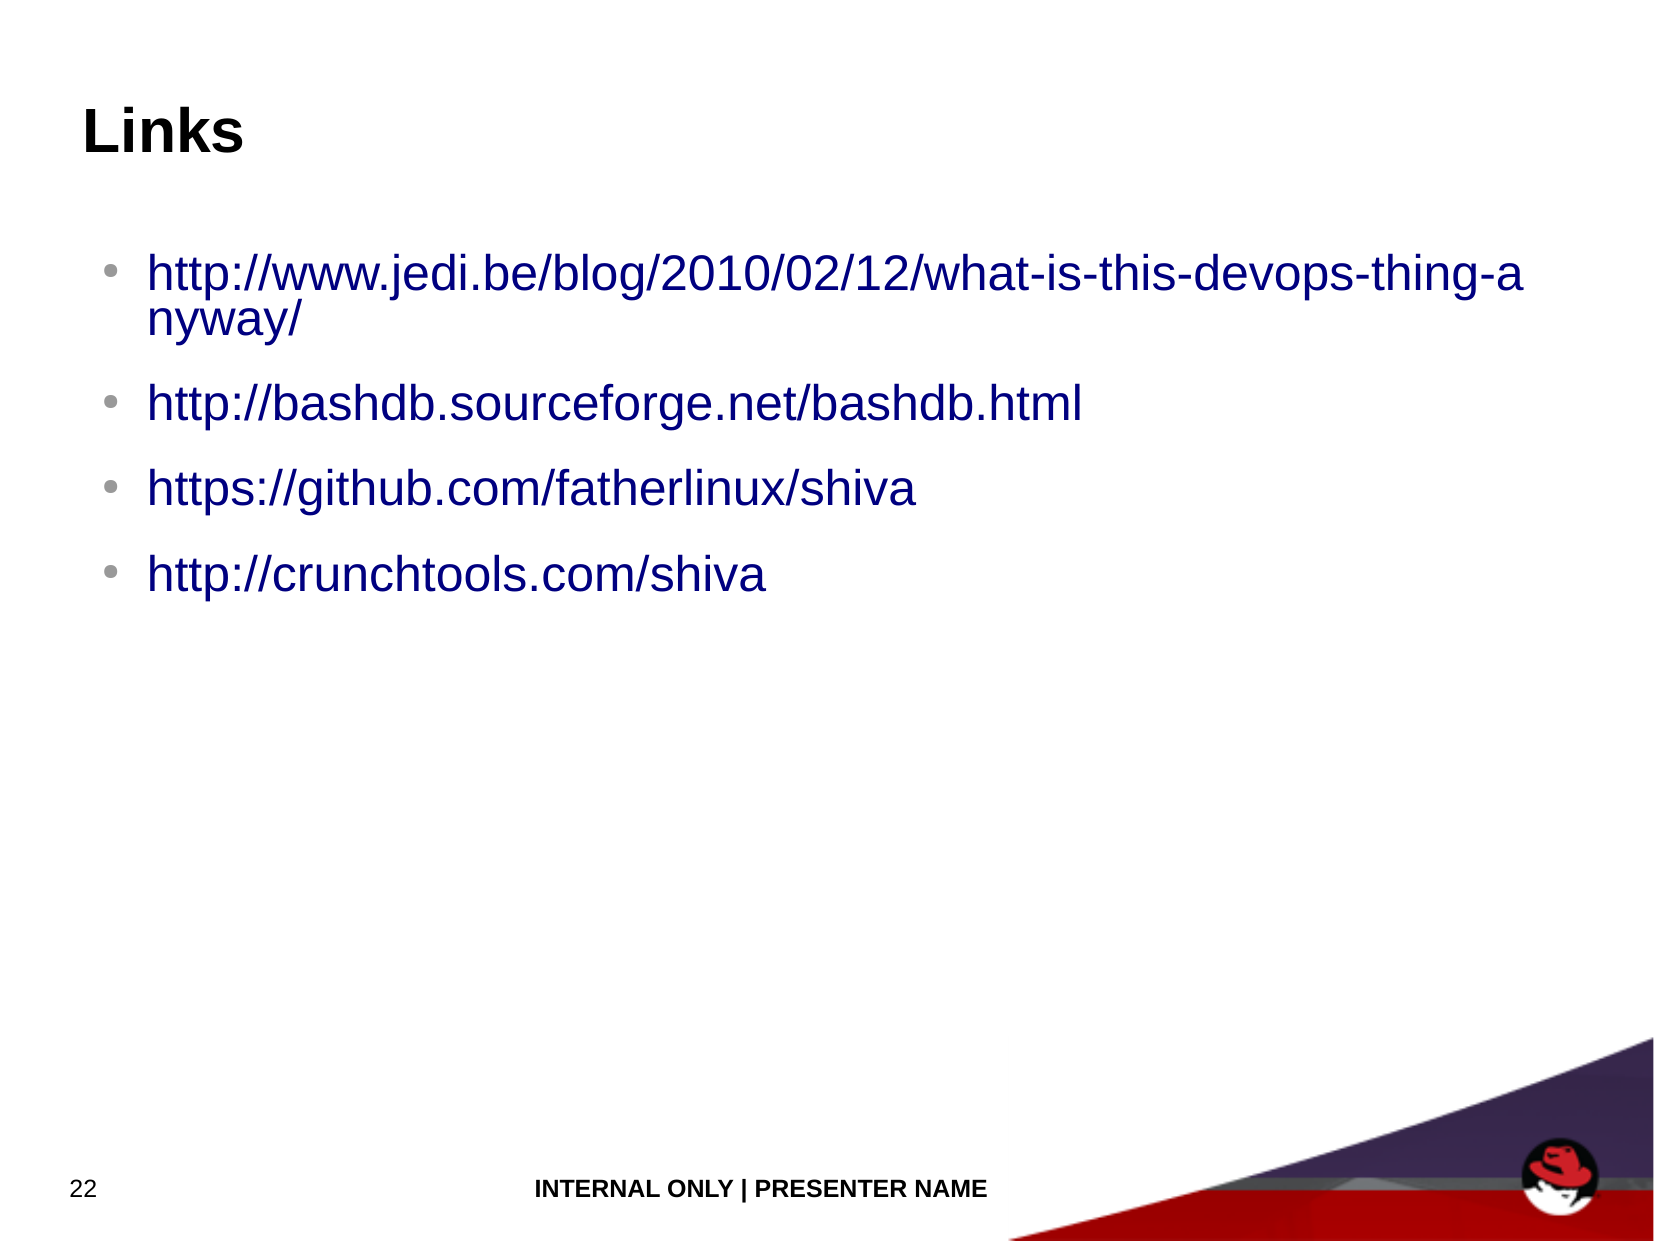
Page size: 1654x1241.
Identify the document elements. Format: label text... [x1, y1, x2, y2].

picture [1007, 1036, 1654, 1241]
list http://www.jedi.be/blog/2010/02/12/what-is-this-devops-thing-anyway/ http://bashdb.sourceforge.net/bashdb.html https://github.com/fatherlinux/shiva http://crunchtools.com/shiva [86, 244, 1538, 1039]
title Links [82, 37, 1571, 226]
